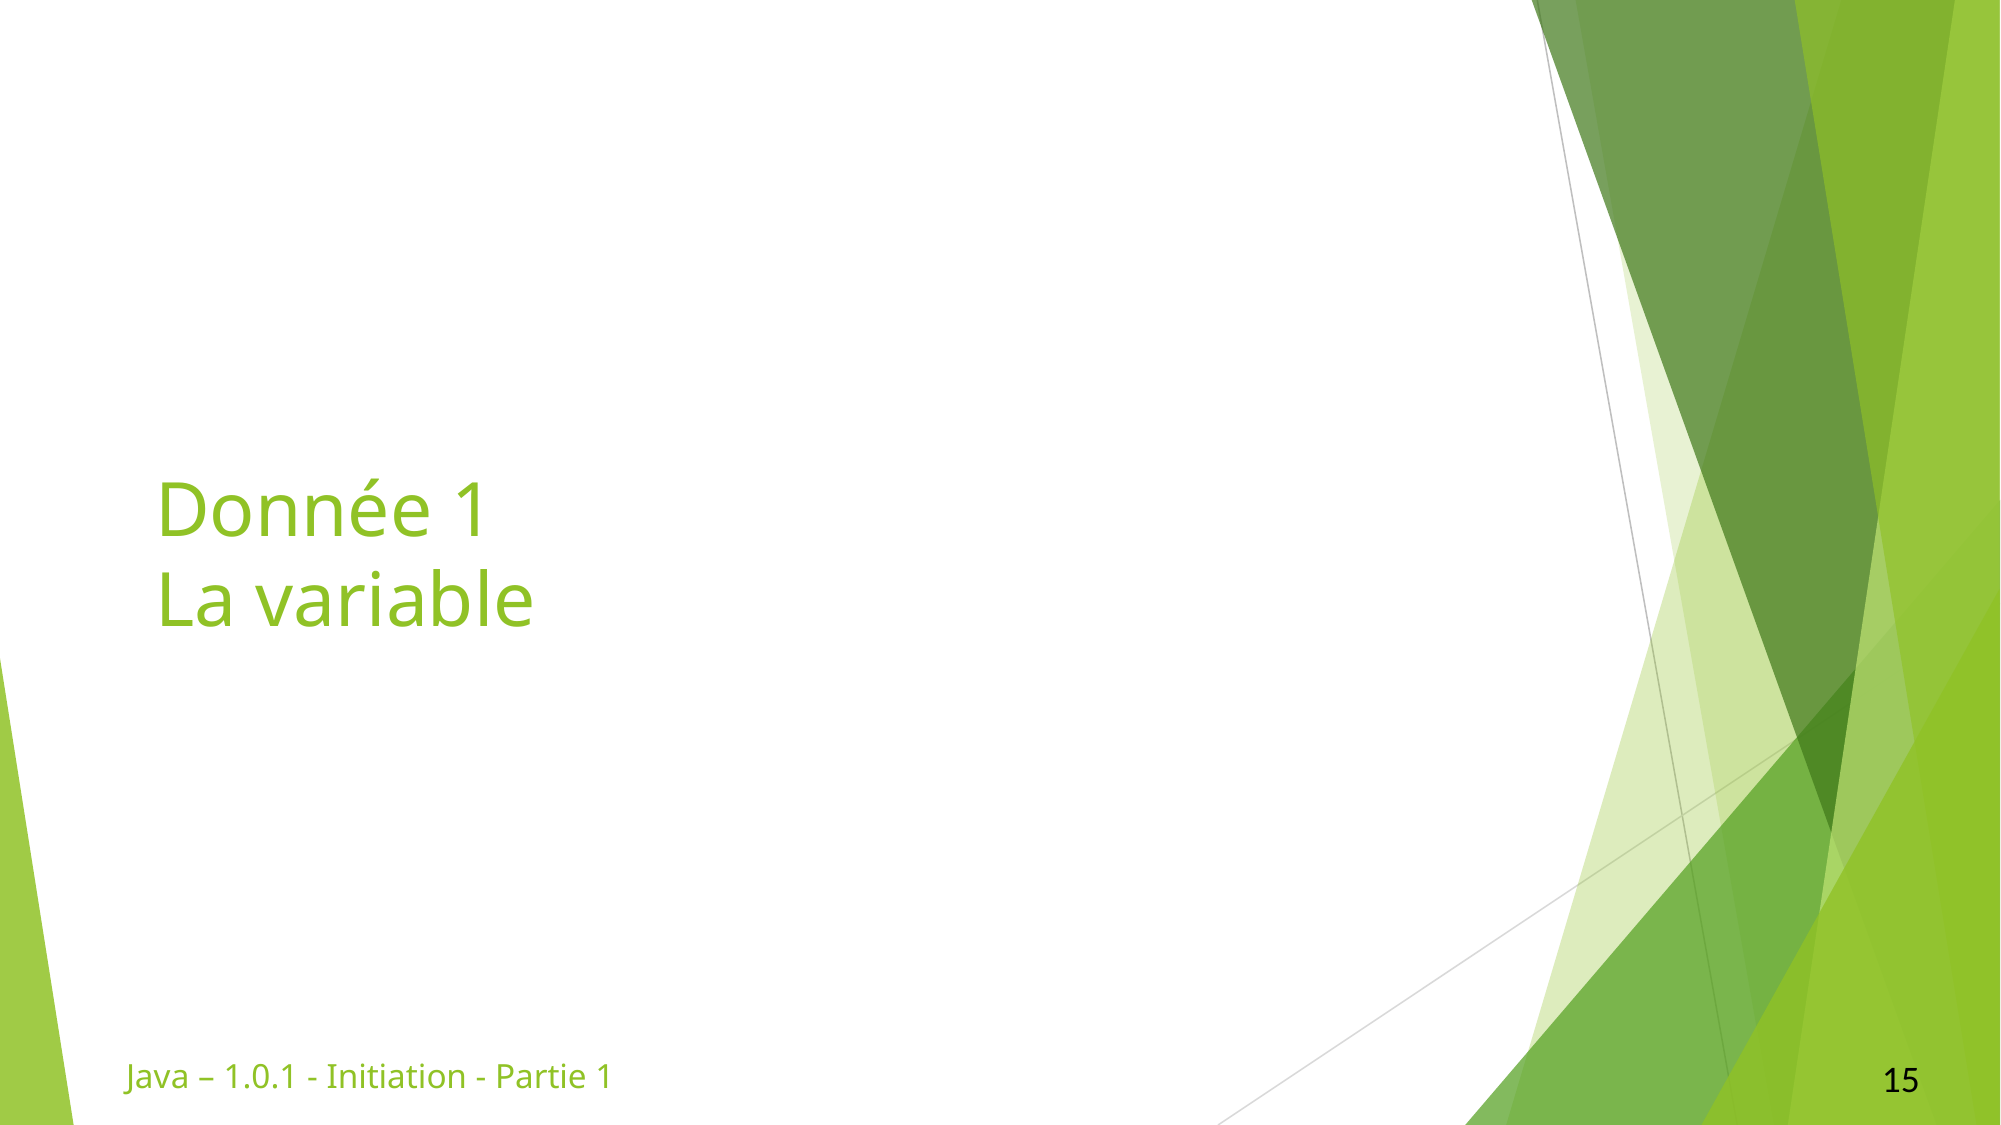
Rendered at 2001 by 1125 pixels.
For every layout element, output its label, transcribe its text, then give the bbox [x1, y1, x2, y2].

text_box Java – 1.0.1 - Initiation - Partie 1 [111, 1047, 1094, 1109]
text_box [1866, 1047, 1979, 1108]
title Donnée 1 La variable [140, 454, 1551, 671]
